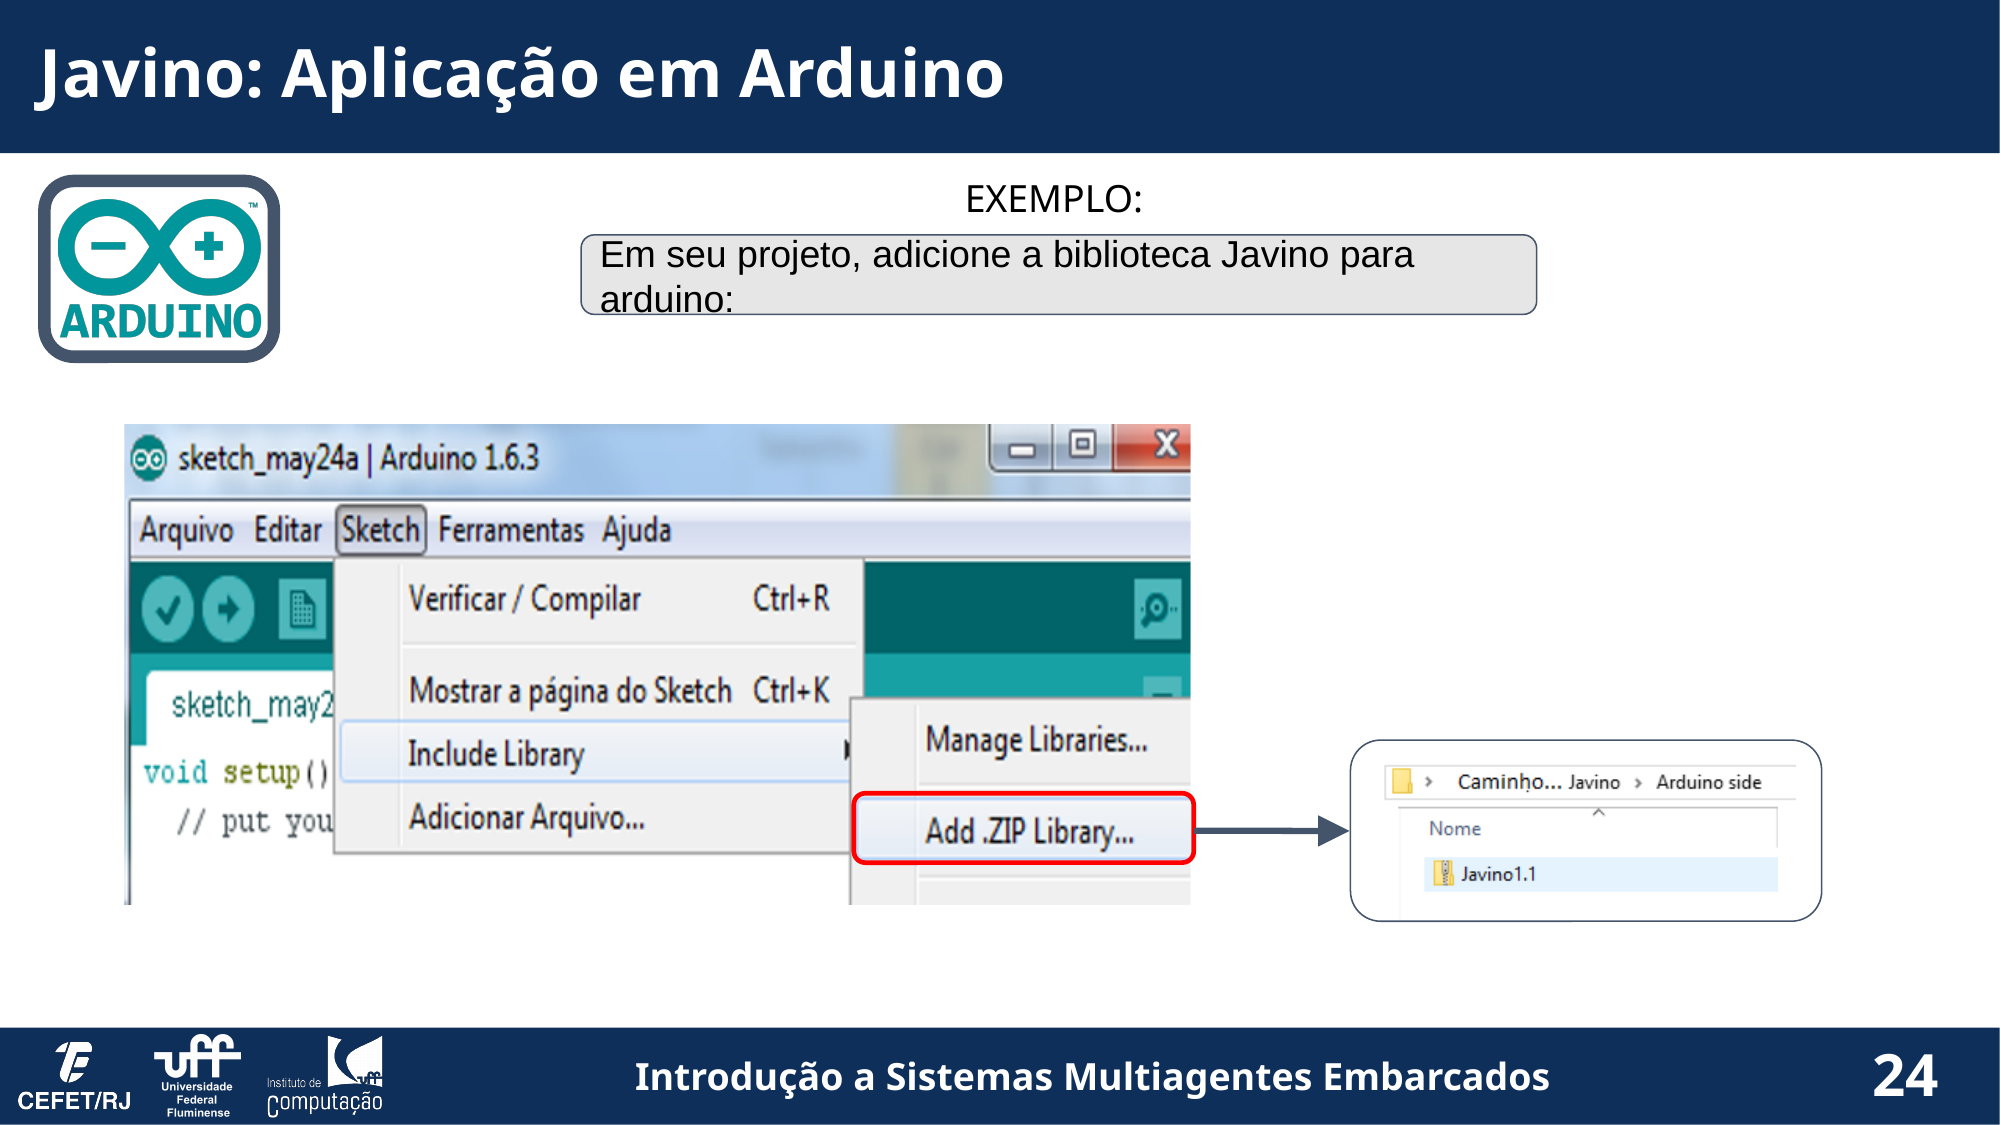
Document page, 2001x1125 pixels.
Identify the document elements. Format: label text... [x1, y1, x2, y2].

text_box EXEMPLO: [393, 167, 1725, 315]
picture [123, 424, 1194, 905]
text_box Em seu projeto, adicione a biblioteca Javino para arduino: [581, 234, 1537, 315]
picture [1380, 759, 1796, 920]
text_box Javino: Aplicação em Arduino [25, 23, 2000, 119]
picture [18, 1021, 130, 1125]
picture [153, 1033, 242, 1122]
picture [265, 1033, 384, 1118]
picture [58, 199, 261, 338]
picture [857, 796, 1191, 860]
